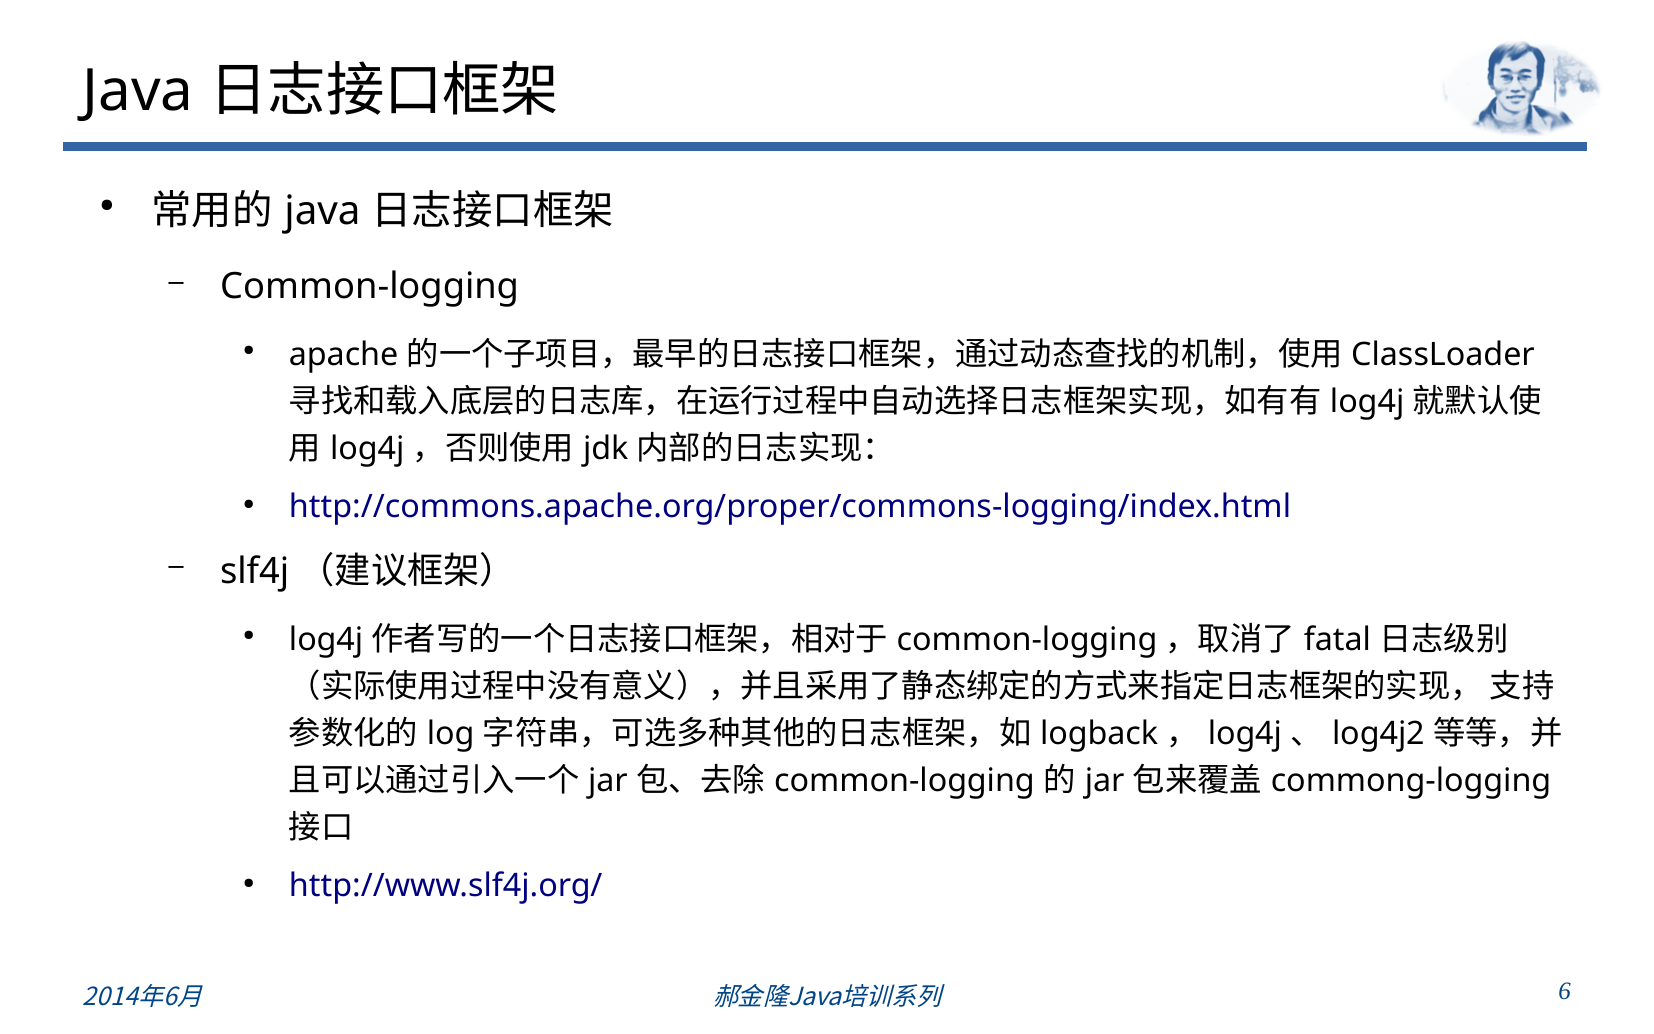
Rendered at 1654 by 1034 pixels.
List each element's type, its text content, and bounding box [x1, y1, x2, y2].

title Java日志接口框架 [82, 41, 1571, 130]
picture [1440, 41, 1604, 136]
list 常用的java日志接口框架 Common-logging apache的一个子项目，最早的日志接口框架，通过动态查找的机制，使用ClassLoader寻找和载入底层的日志库，在运行过程中自动选择日志框架实现，如有有log4j就默认使用log4j，否则使用jdk内部的日志实现： http://commons.apache.org/proper/commons-logging/index.html slf4j（建议框架） log4j作者写的一个日志接口框架，相对于common-logging，取消了fatal日志级别（实际使用过程中没有意义），并且采用了静态绑定的方式来指定日志框架的实现， 支持参数化的log字符串，可选多种其他的日志框架，如logback，log4j、log4j2等等，并且可以通过引入一个jar包、去除common-logging的jar包来覆盖commong-logging接口 http://www.slf4j.org/ [82, 177, 1571, 910]
